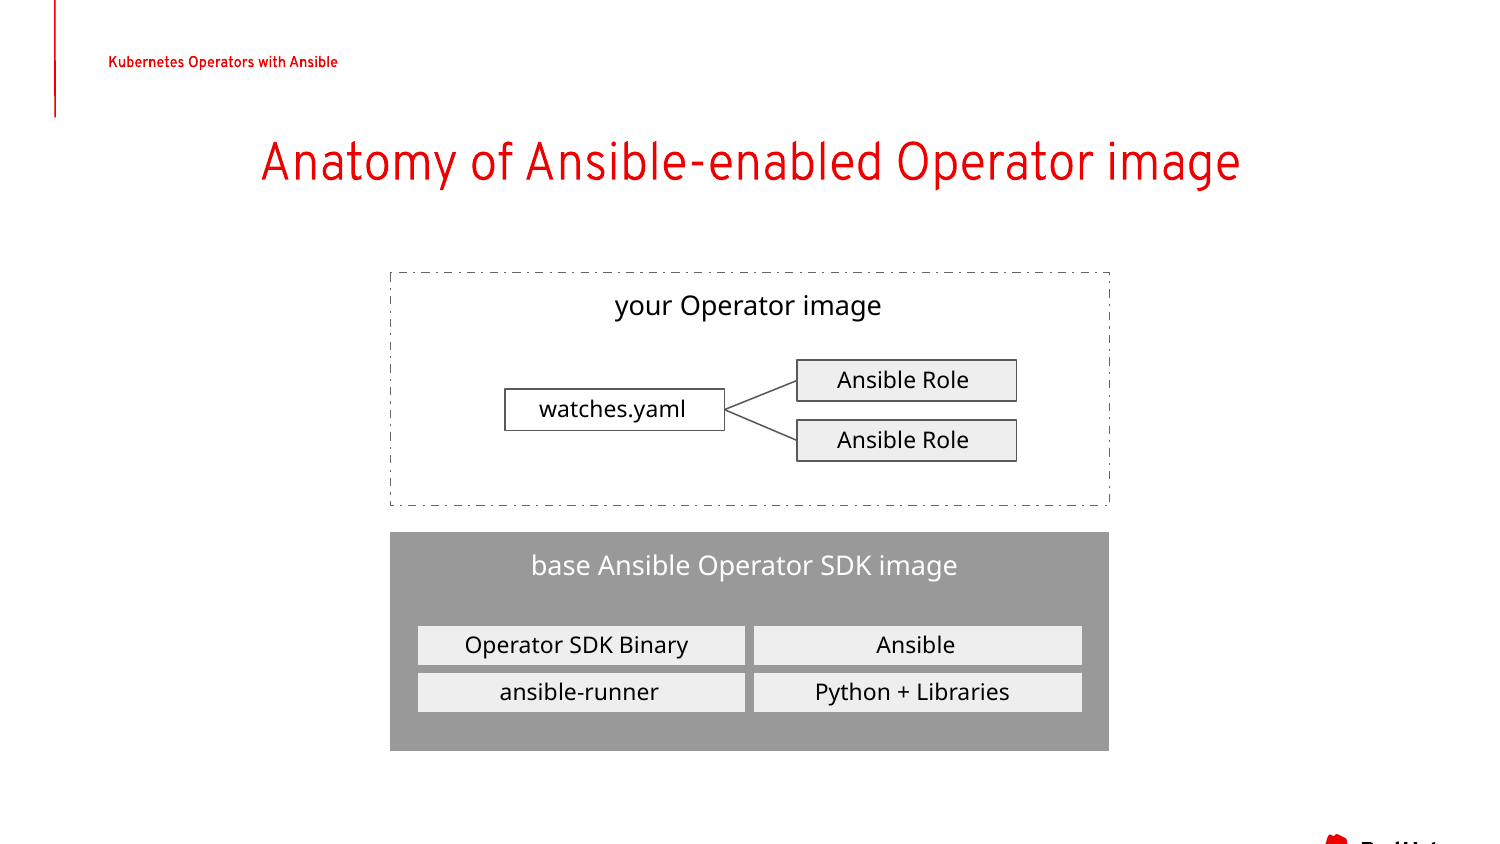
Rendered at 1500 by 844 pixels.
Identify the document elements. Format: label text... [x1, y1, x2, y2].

picture [1317, 834, 1438, 844]
text_box Ansible [876, 630, 968, 663]
text_box your Operator image [614, 288, 922, 326]
text_box Operator SDK Binary [464, 630, 725, 663]
text_box Ansible Role [837, 365, 992, 397]
text_box ansible-runner [499, 677, 682, 709]
text_box [0, 0, 1500, 844]
text_box Ansible Role [837, 425, 992, 457]
text_box Python + Libraries [814, 677, 1047, 709]
text_box watches.yaml [539, 394, 712, 427]
text_box base Ansible Operator SDK image [530, 547, 1027, 585]
